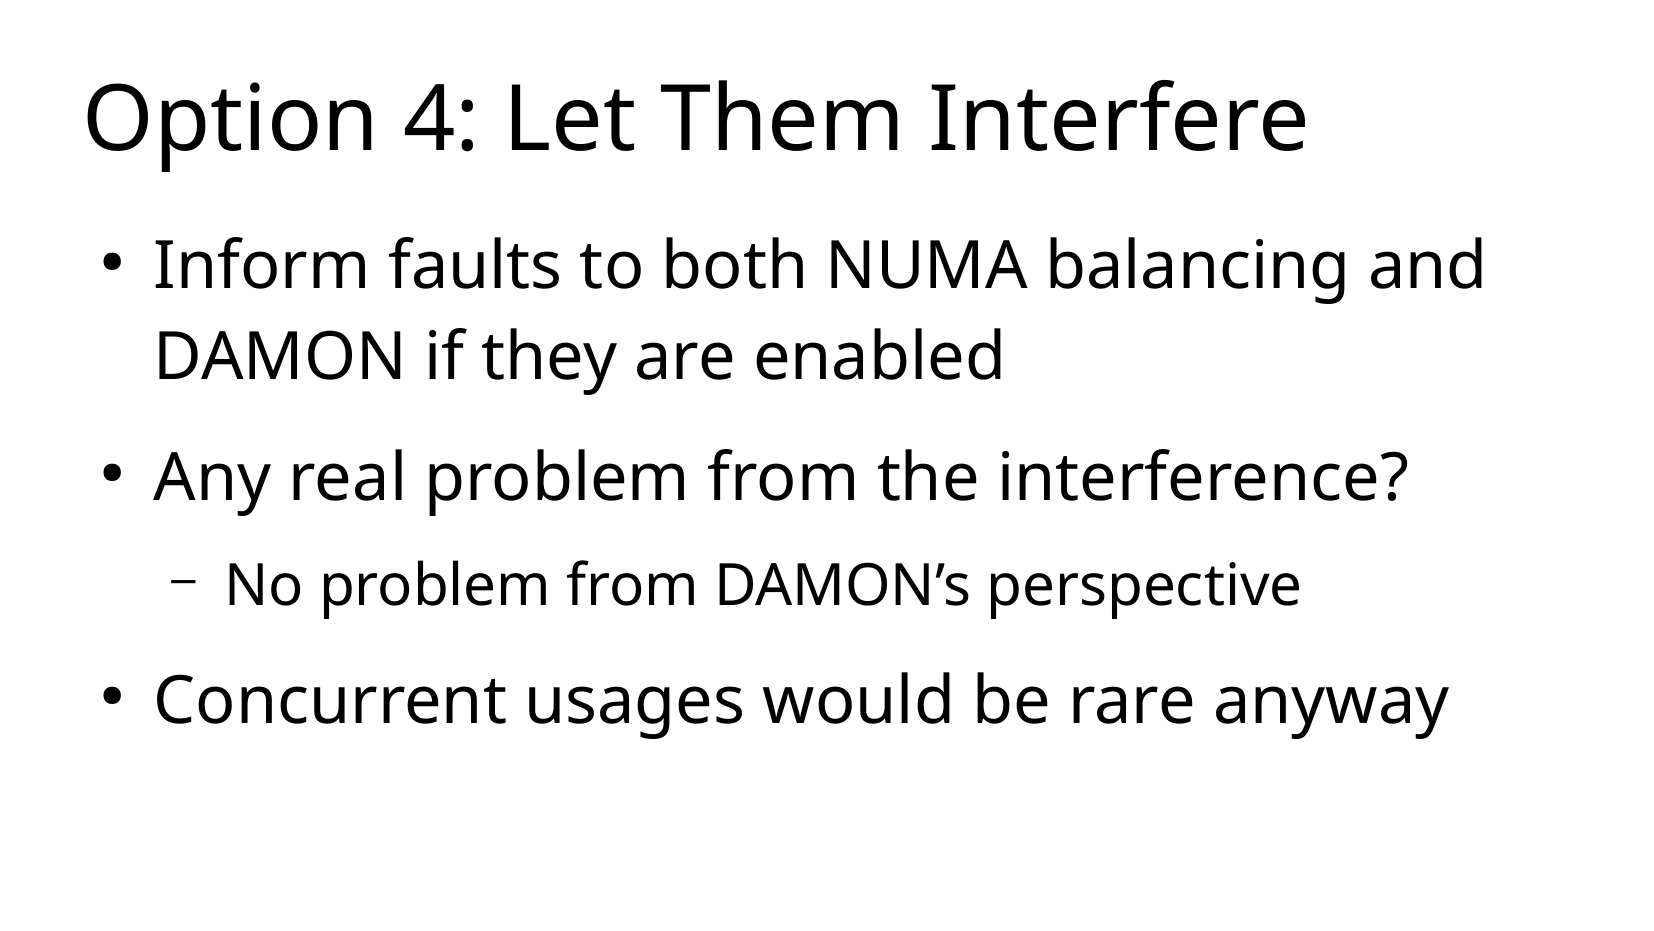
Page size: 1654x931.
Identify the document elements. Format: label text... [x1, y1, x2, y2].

list Inform faults to both NUMA balancing and DAMON if they are enabled Any real problem from the interference? No problem from DAMON’s perspective Concurrent usages would be rare anyway [82, 217, 1571, 758]
title Option 4: Let Them Interfere [82, 37, 1571, 193]
